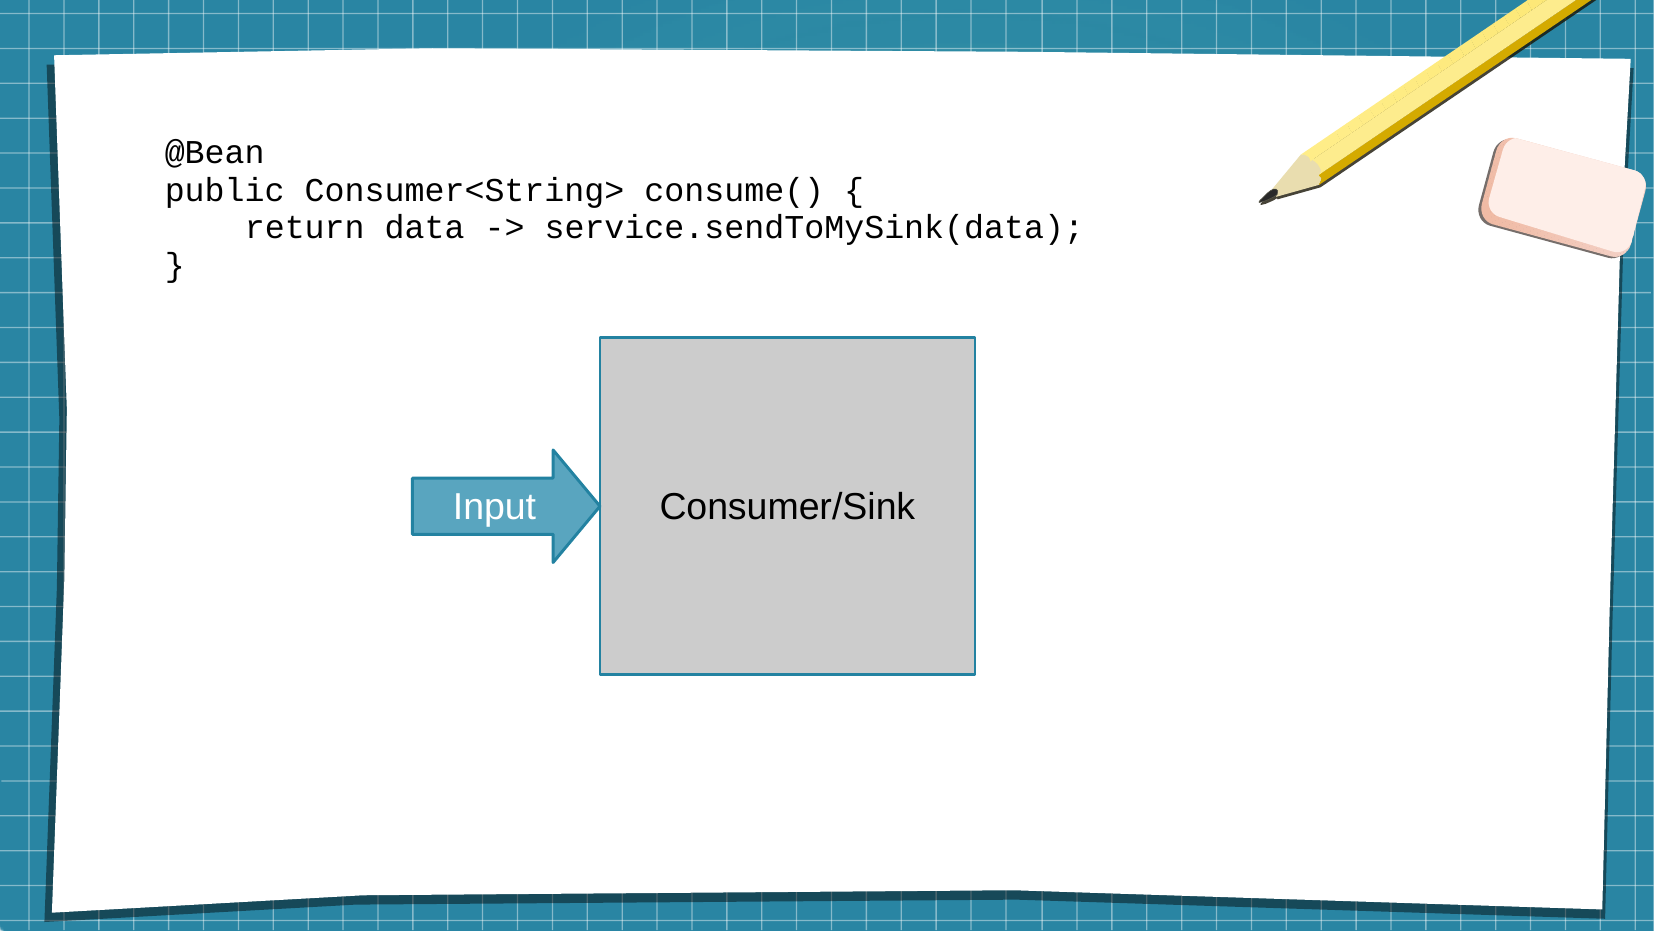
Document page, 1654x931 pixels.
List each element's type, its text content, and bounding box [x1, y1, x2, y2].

text_box Input [412, 449, 601, 563]
text_box Consumer/Sink [600, 337, 976, 675]
text_box @Bean public Consumer<String> consume() { return data -> service.sendToMySink(data); } [150, 128, 1238, 316]
